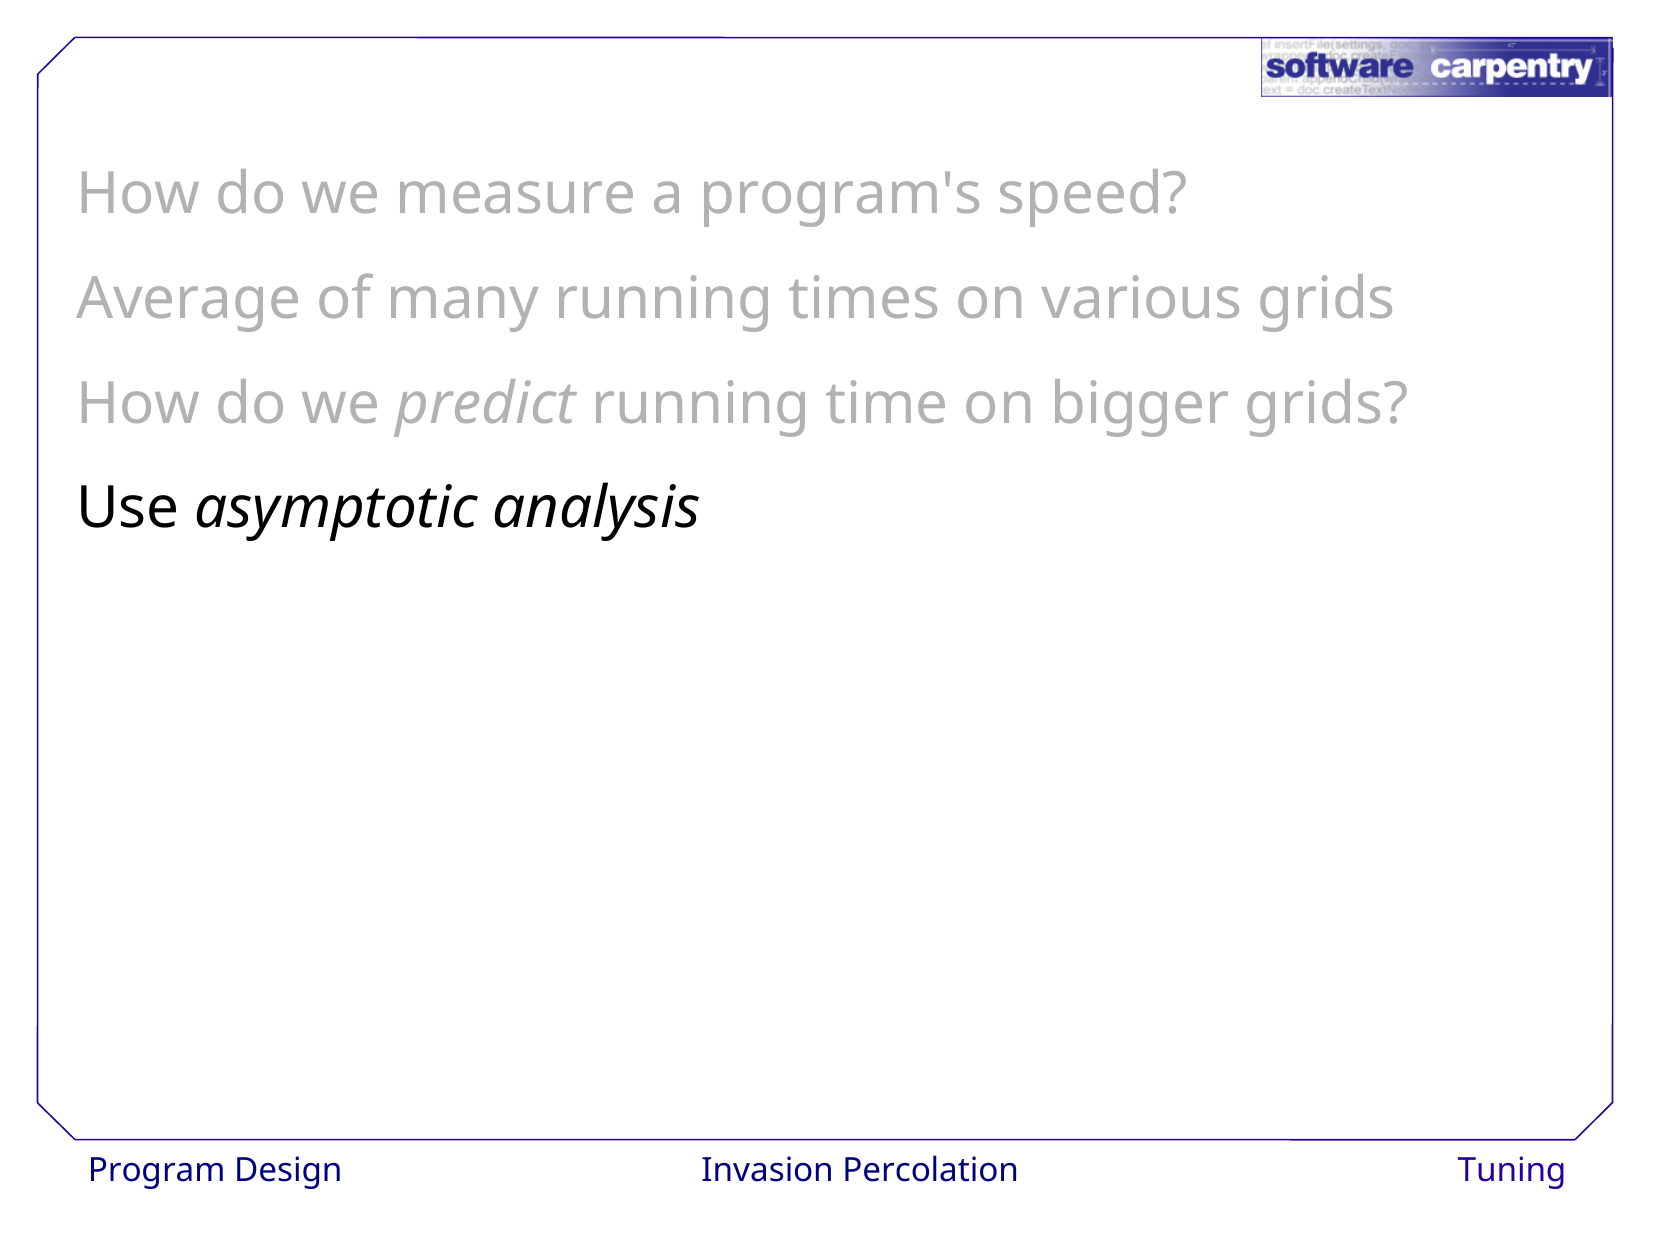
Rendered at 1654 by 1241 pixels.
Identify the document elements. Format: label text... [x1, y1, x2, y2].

picture [1261, 39, 1613, 97]
text_box How do we measure a program's speed? Average of many running times on various grids How do we predict running time on bigger grids? Use asymptotic analysis [61, 112, 1574, 548]
